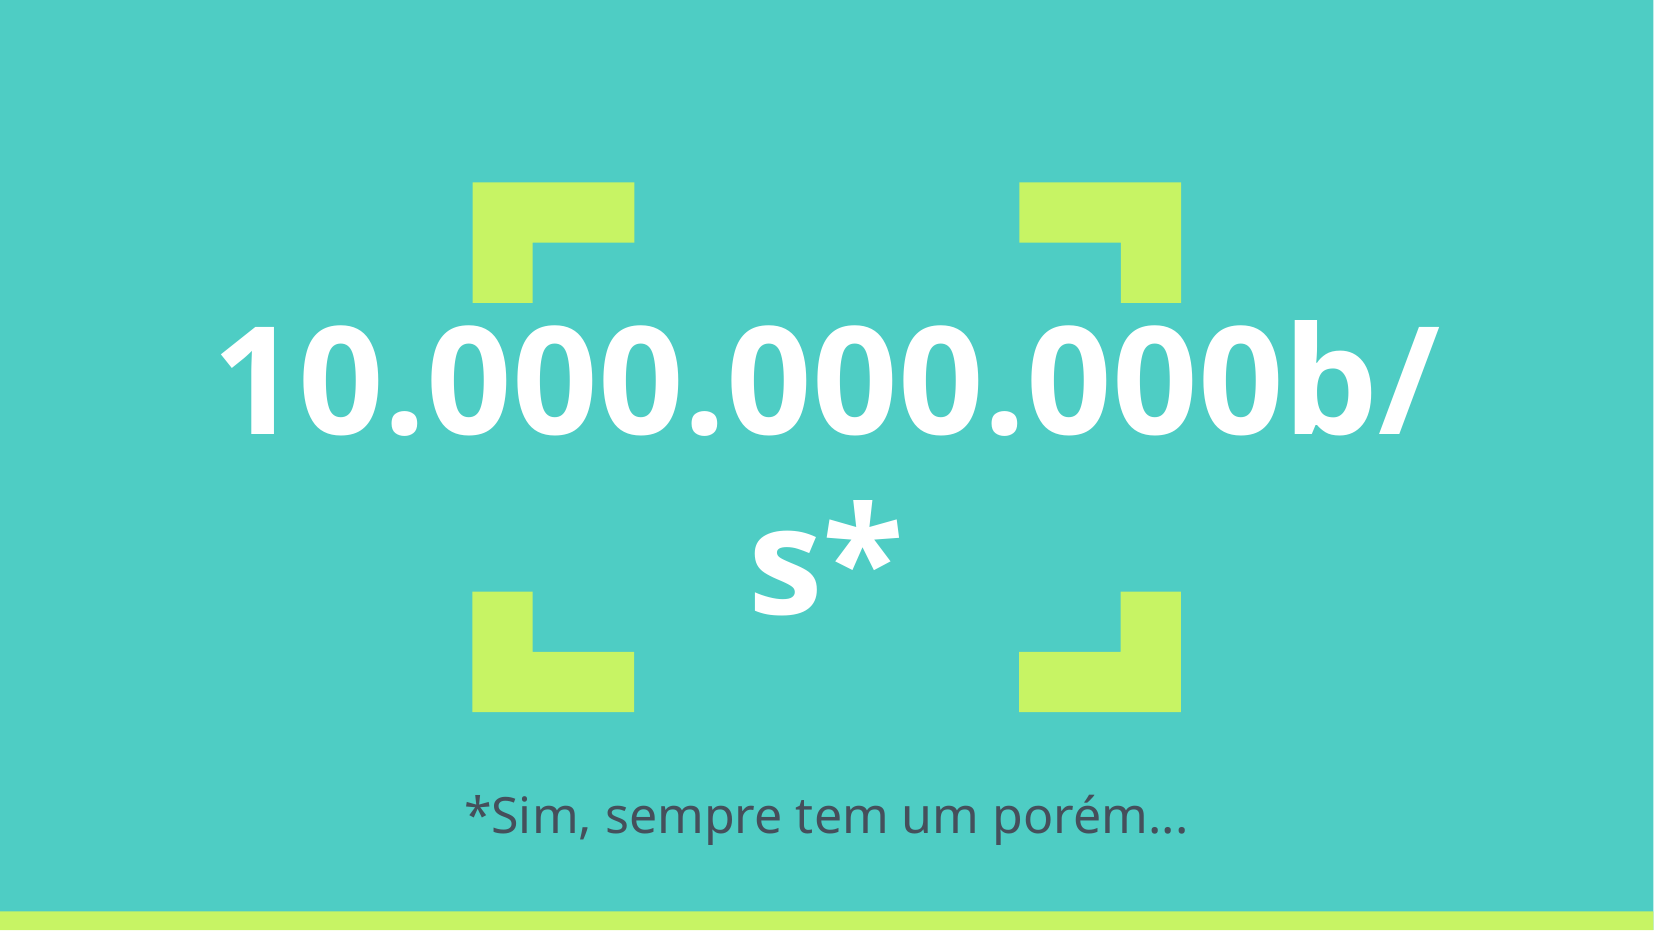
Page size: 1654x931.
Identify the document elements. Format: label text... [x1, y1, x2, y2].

subtitle *Sim, sempre tem um porém... [380, 768, 1274, 911]
text_box [472, 591, 635, 713]
text_box [1019, 182, 1182, 303]
text_box [472, 182, 635, 303]
title 10.000.000.000b/s* [124, 286, 1530, 643]
text_box [1019, 591, 1181, 713]
